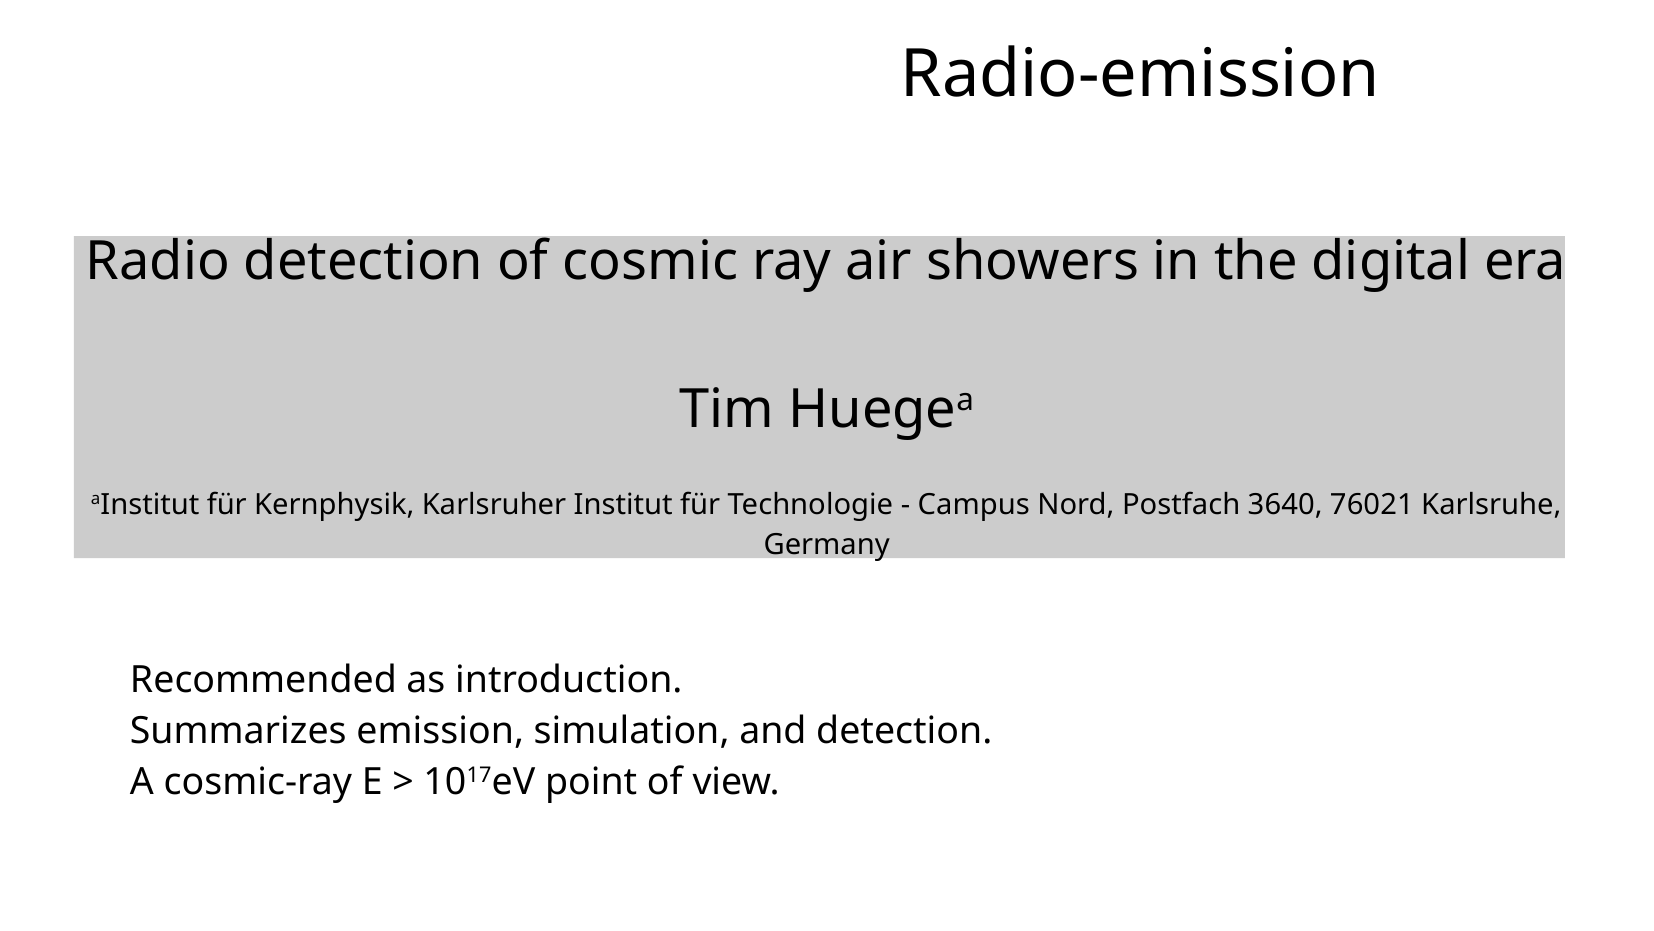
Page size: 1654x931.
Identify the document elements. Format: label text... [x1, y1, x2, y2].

text_box [1195, 506, 1202, 512]
text_box [175, 503, 183, 512]
text_box [812, 503, 821, 512]
text_box [940, 506, 947, 512]
text_box [837, 503, 846, 512]
text_box [1143, 503, 1152, 512]
text_box [984, 503, 993, 512]
text_box [323, 503, 332, 512]
text_box [855, 503, 864, 512]
title Radio detection of cosmic ray air showers in the digital era Tim Huegea aInstitut für Kernphysik, Karlsruher Institut für Technologie - Campus Nord, Postfach 3640, 76021 Karlsruhe, Germany [82, 281, 1571, 503]
text_box Radio-emission [885, 18, 1574, 145]
text_box [1302, 503, 1311, 512]
text_box Recommended as introduction. Summarizes emission, simulation, and detection. A cosmic-ray E > 1017eV point of view. [115, 645, 1071, 849]
text_box [73, 236, 1565, 559]
text_box [649, 503, 657, 512]
text_box [1350, 503, 1359, 512]
text_box [1002, 503, 1010, 512]
text_box [1506, 503, 1514, 512]
text_box [1268, 503, 1277, 512]
text_box [1367, 503, 1376, 512]
text_box [506, 503, 514, 512]
text_box [221, 503, 229, 512]
text_box [443, 506, 450, 512]
text_box [1443, 506, 1450, 512]
text_box [695, 503, 703, 512]
text_box [1063, 503, 1072, 512]
text_box [1367, 253, 1383, 276]
text_box [1092, 503, 1101, 512]
text_box [359, 503, 364, 512]
